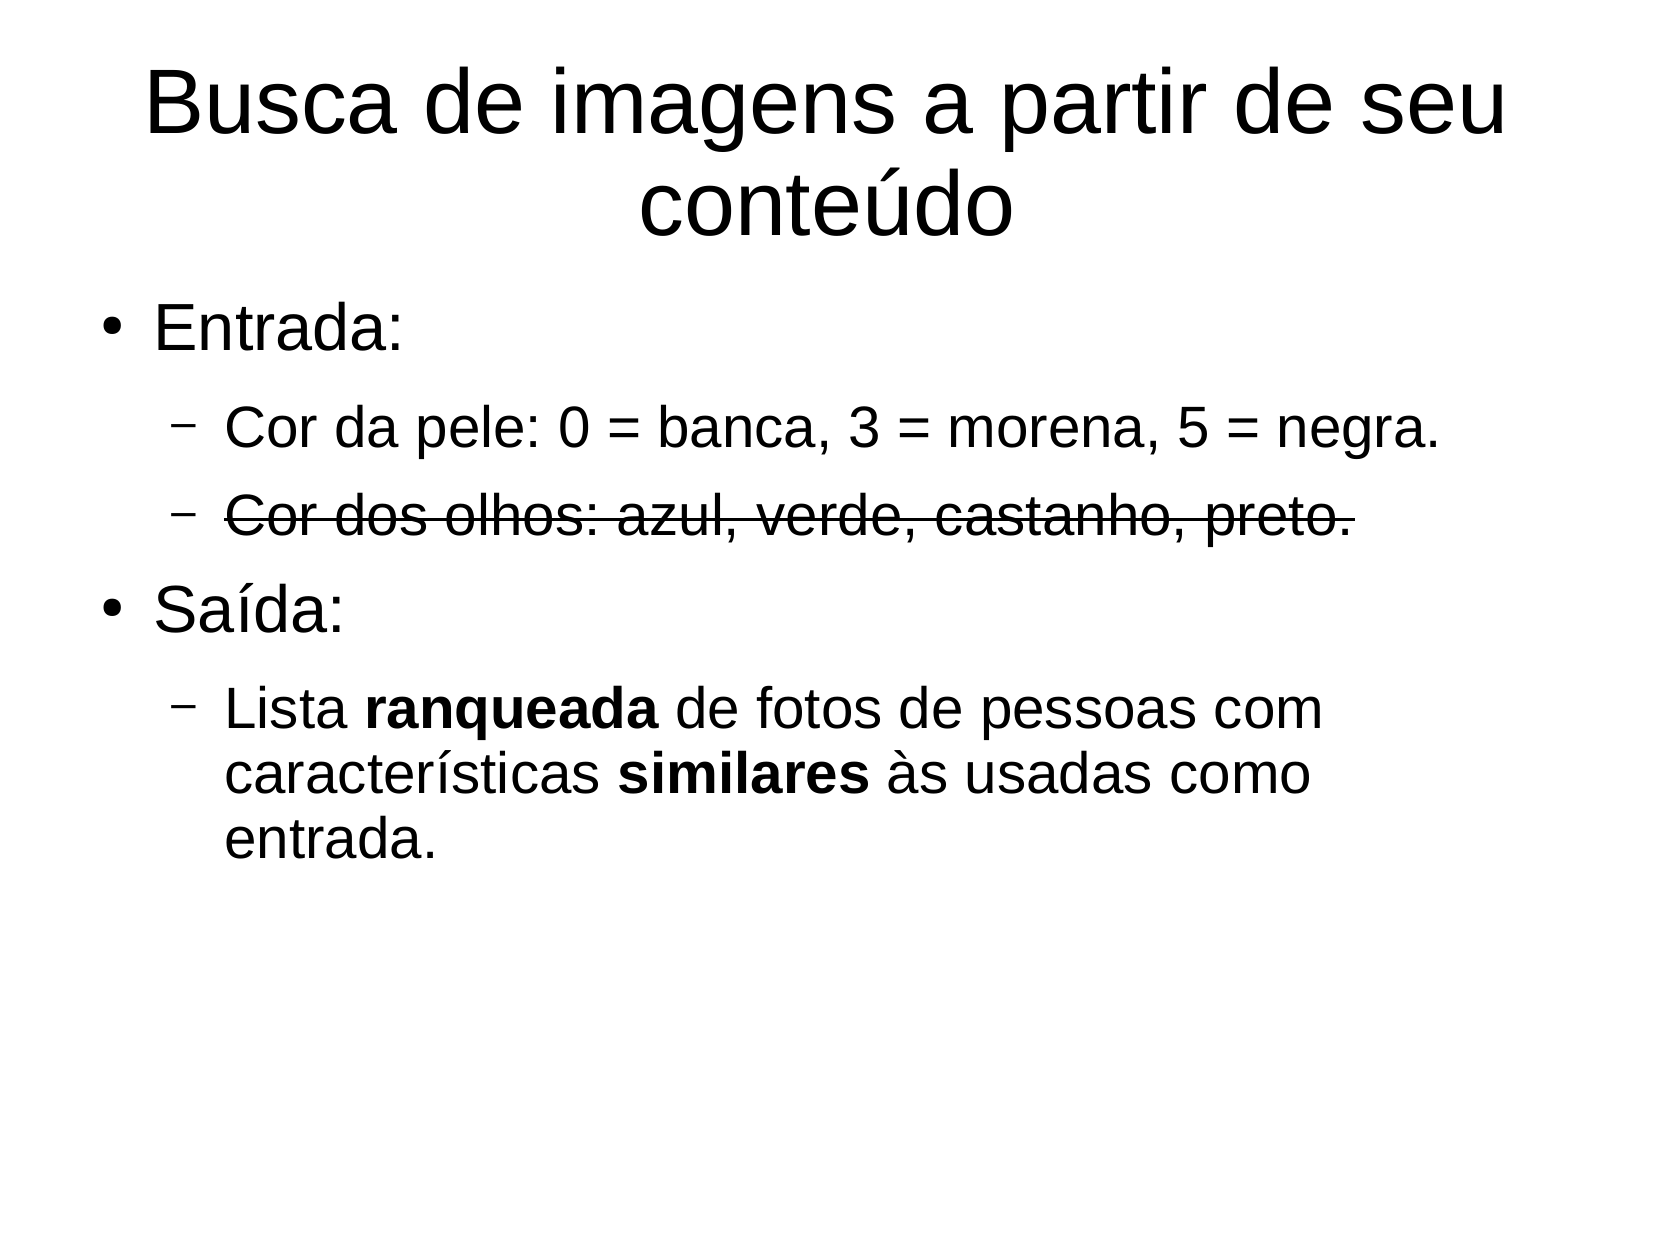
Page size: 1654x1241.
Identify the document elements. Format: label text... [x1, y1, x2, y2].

title Busca de imagens a partir de seu conteúdo [82, 49, 1571, 257]
list Entrada: Cor da pele: 0 = banca, 3 = morena, 5 = negra. Cor dos olhos: azul, verde, castanho, preto. Saída: Lista ranqueada de fotos de pessoas com características similares às usadas como entrada. [82, 290, 1538, 1010]
